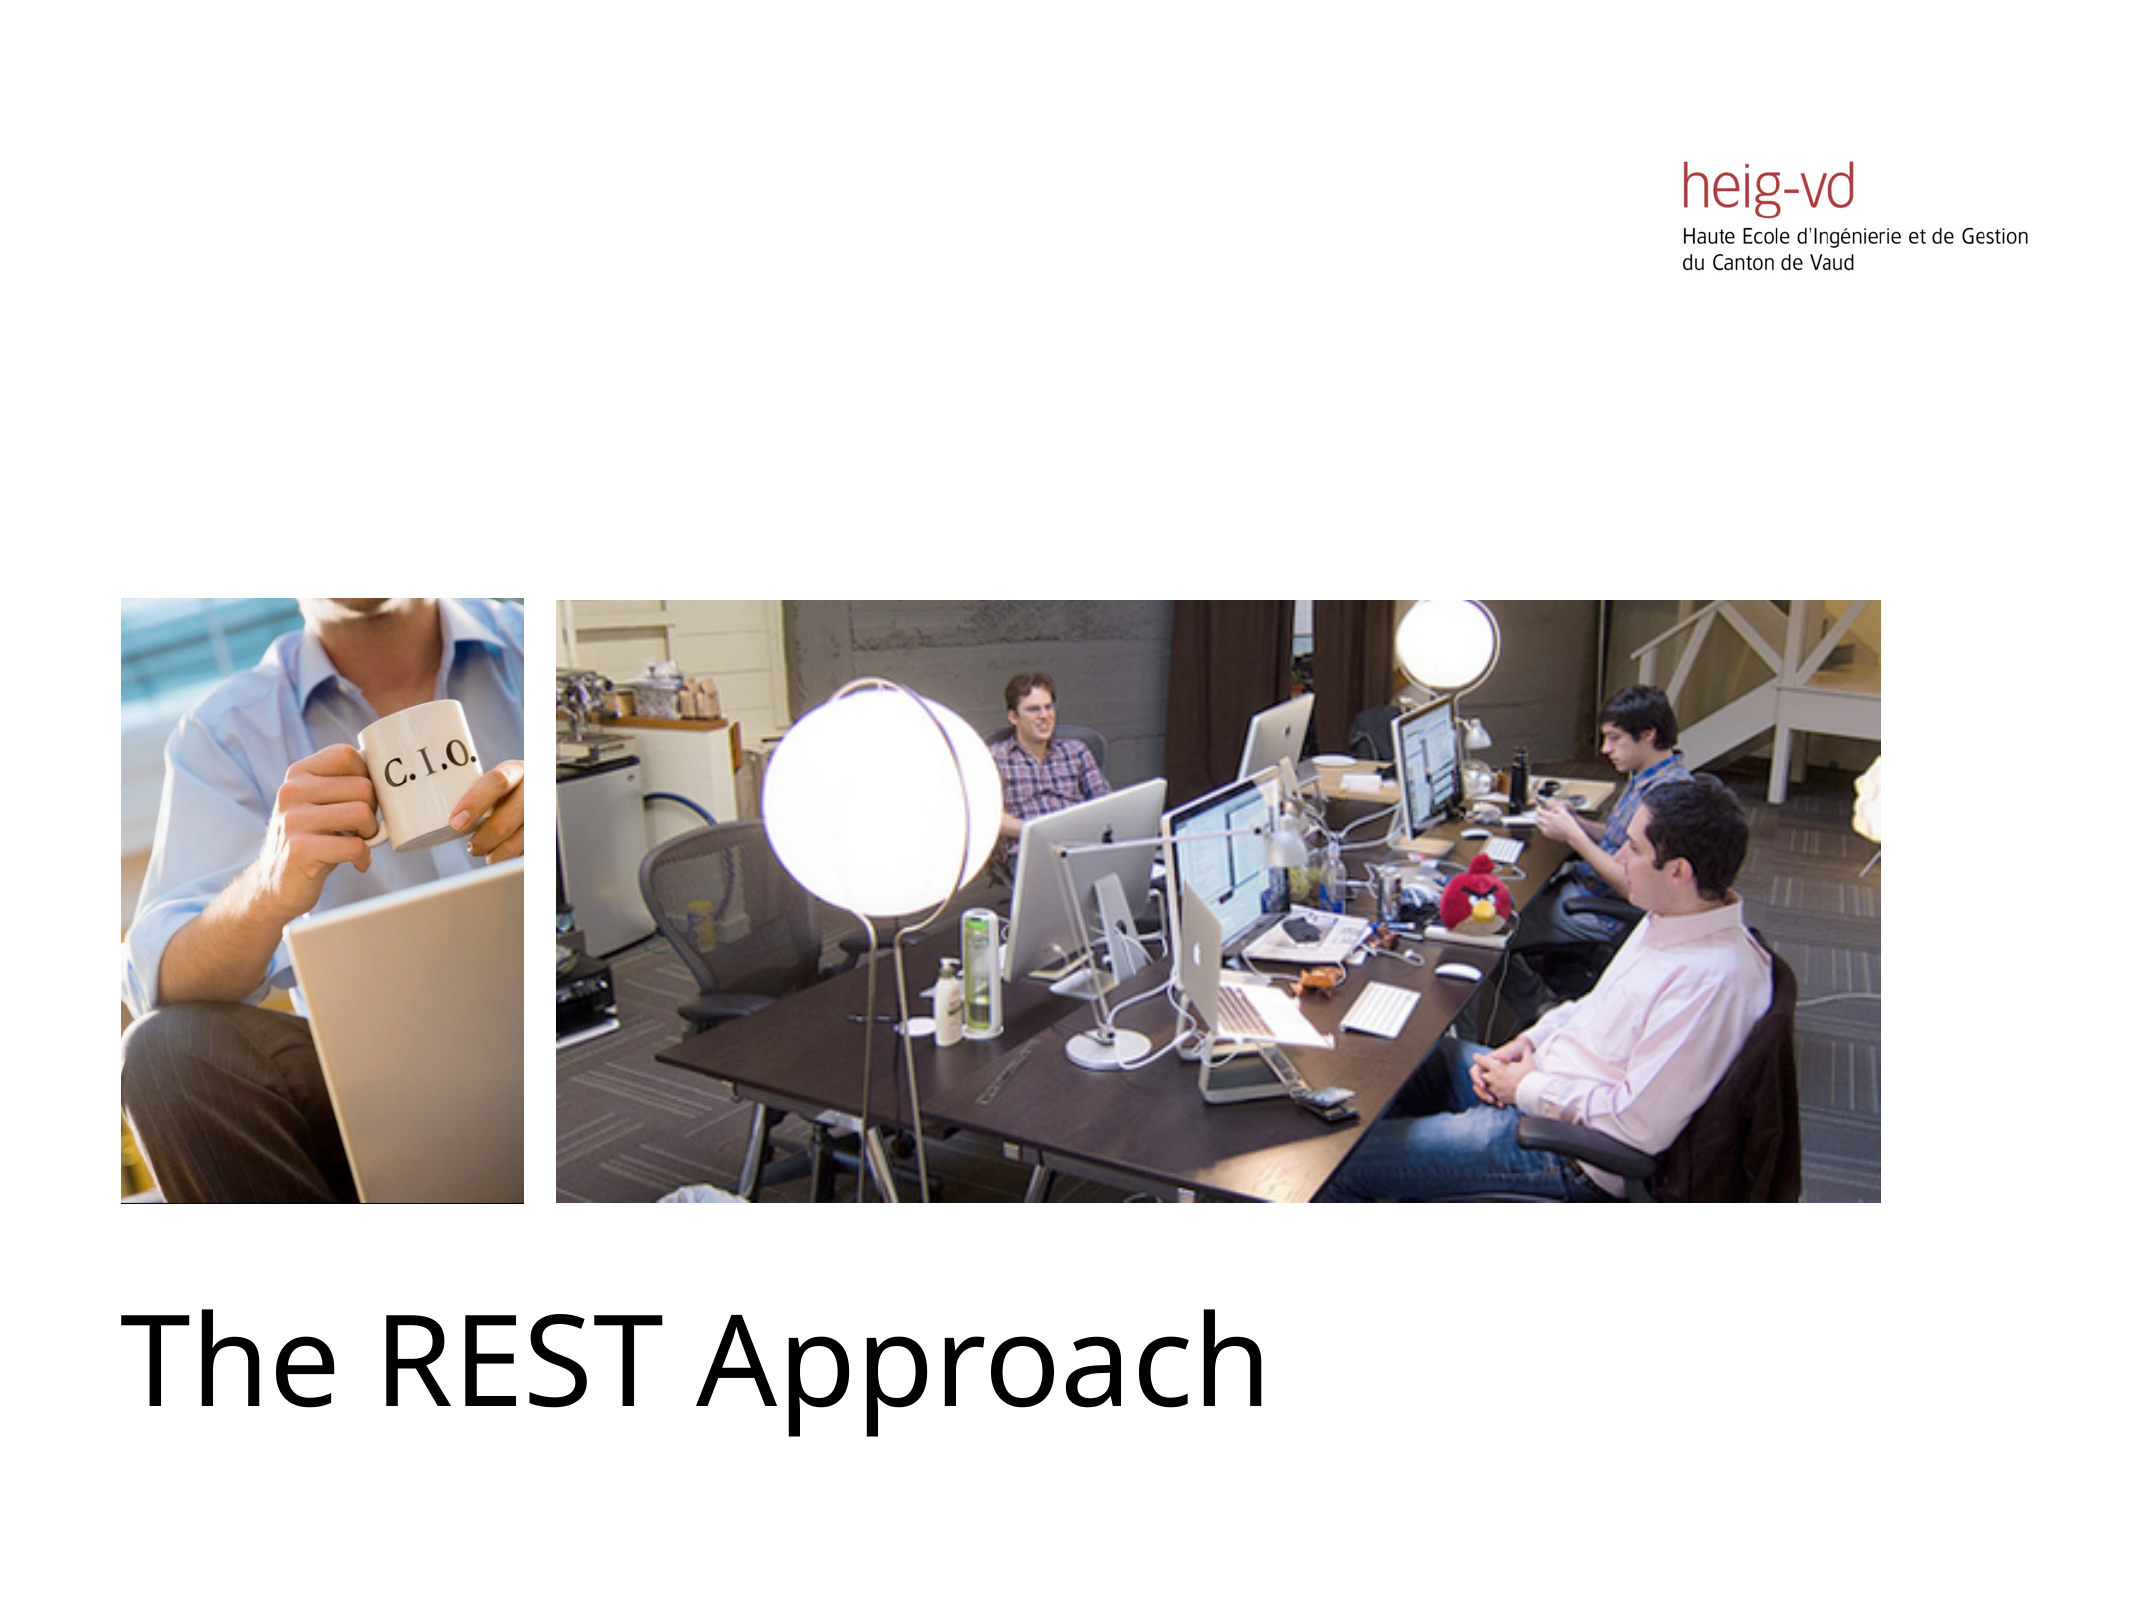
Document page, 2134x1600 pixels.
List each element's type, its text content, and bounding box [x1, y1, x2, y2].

picture [121, 598, 524, 1204]
picture [556, 600, 1881, 1203]
text_box The REST Approach [112, 1270, 2054, 1441]
picture [1672, 149, 2036, 284]
